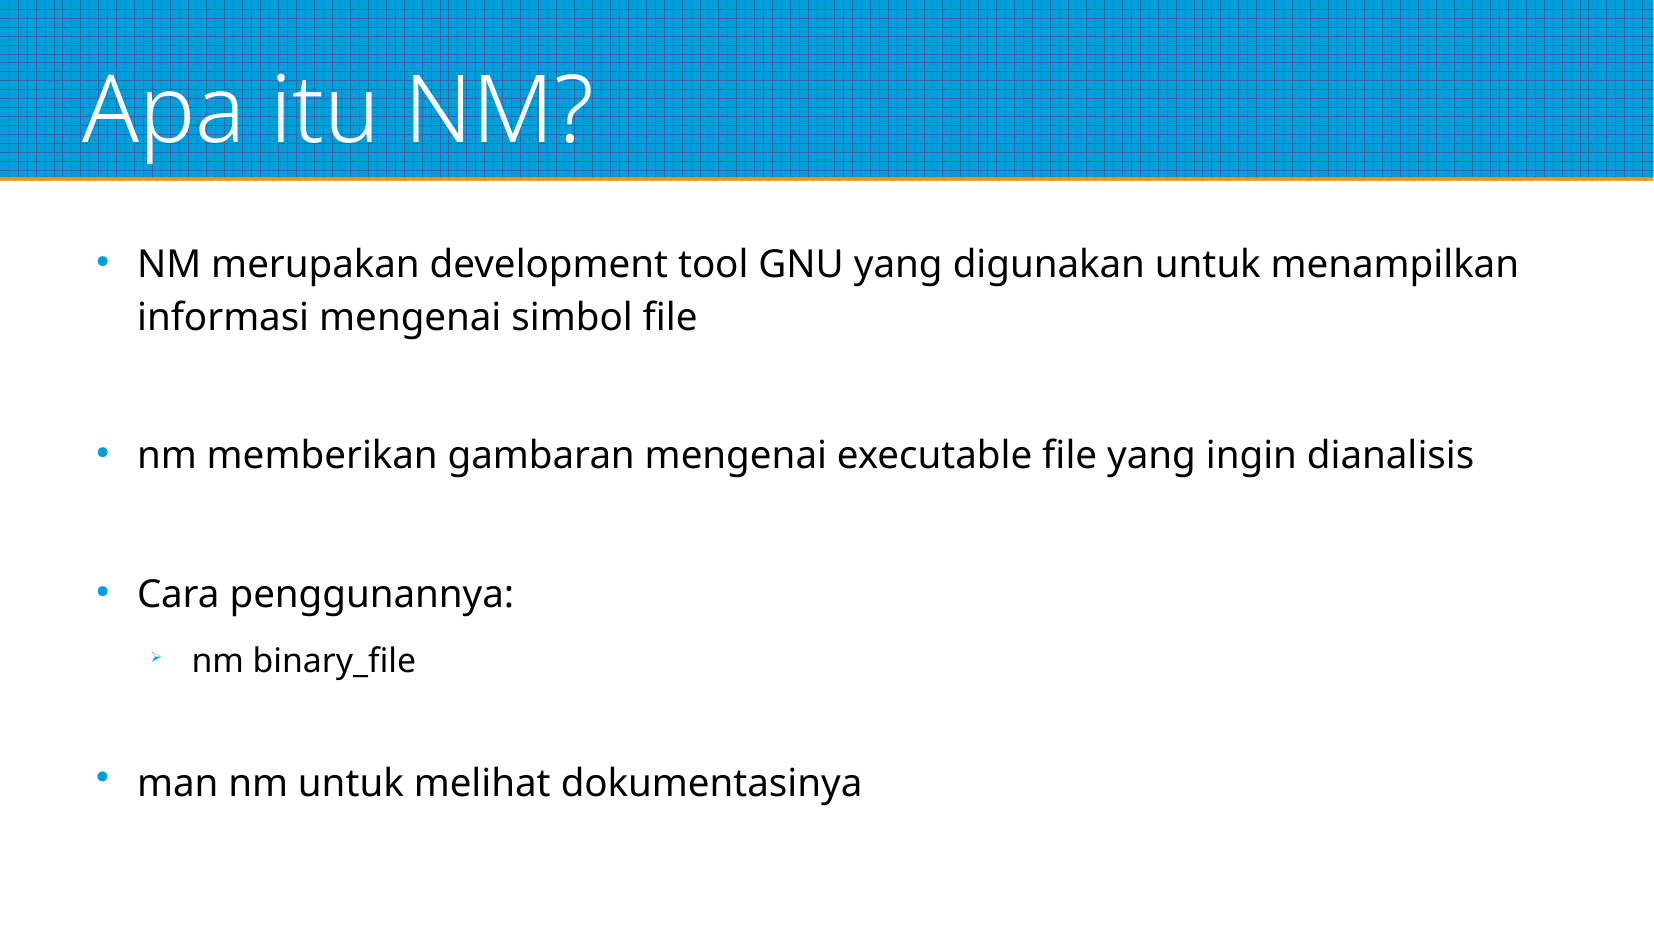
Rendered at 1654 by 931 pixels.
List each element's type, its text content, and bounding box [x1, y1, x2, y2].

title Apa itu NM? [82, 14, 1571, 171]
list NM merupakan development tool GNU yang digunakan untuk menampilkan informasi mengenai simbol file nm memberikan gambaran mengenai executable file yang ingin dianalisis Cara penggunannya: nm binary_file man nm untuk melihat dokumentasinya [82, 236, 1563, 811]
